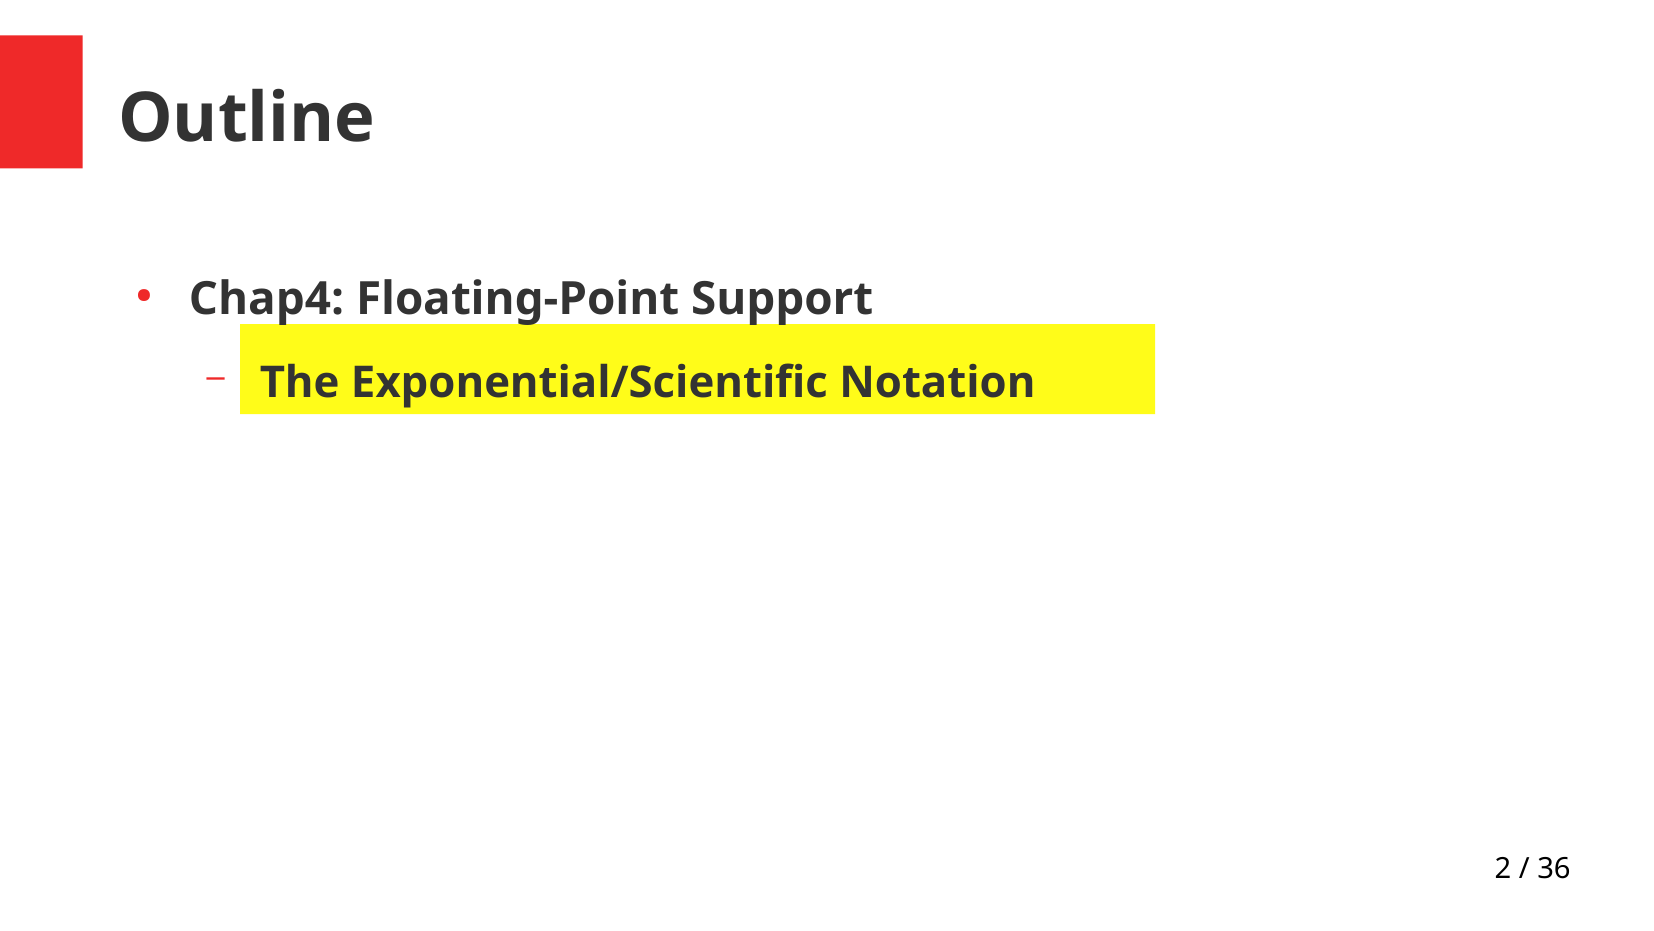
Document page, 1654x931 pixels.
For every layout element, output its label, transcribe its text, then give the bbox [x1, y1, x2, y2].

title Outline [118, 37, 1571, 193]
list Chap4: Floating-Point Support The Exponential/Scientific Notation [118, 265, 1536, 806]
